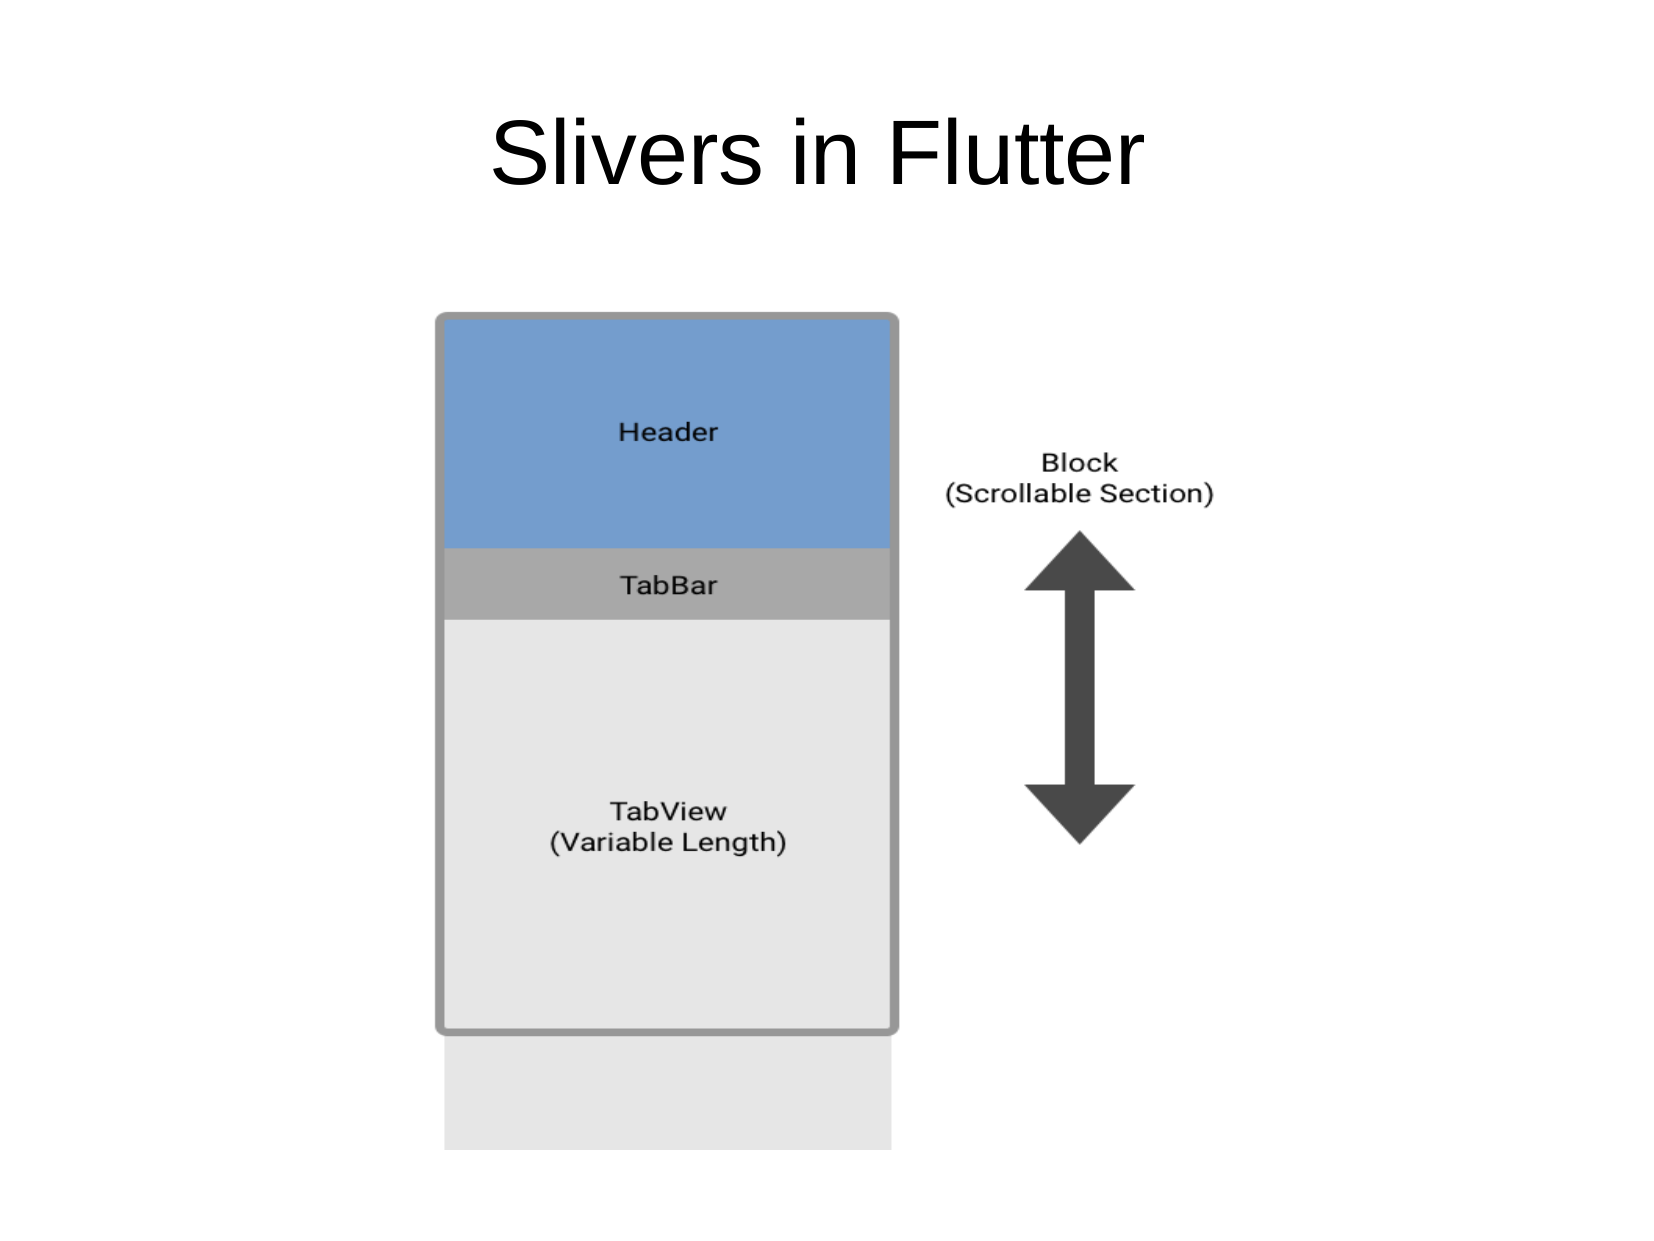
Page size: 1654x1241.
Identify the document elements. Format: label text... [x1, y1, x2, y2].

title Slivers in Flutter [82, 49, 1571, 257]
picture [390, 284, 1259, 1150]
